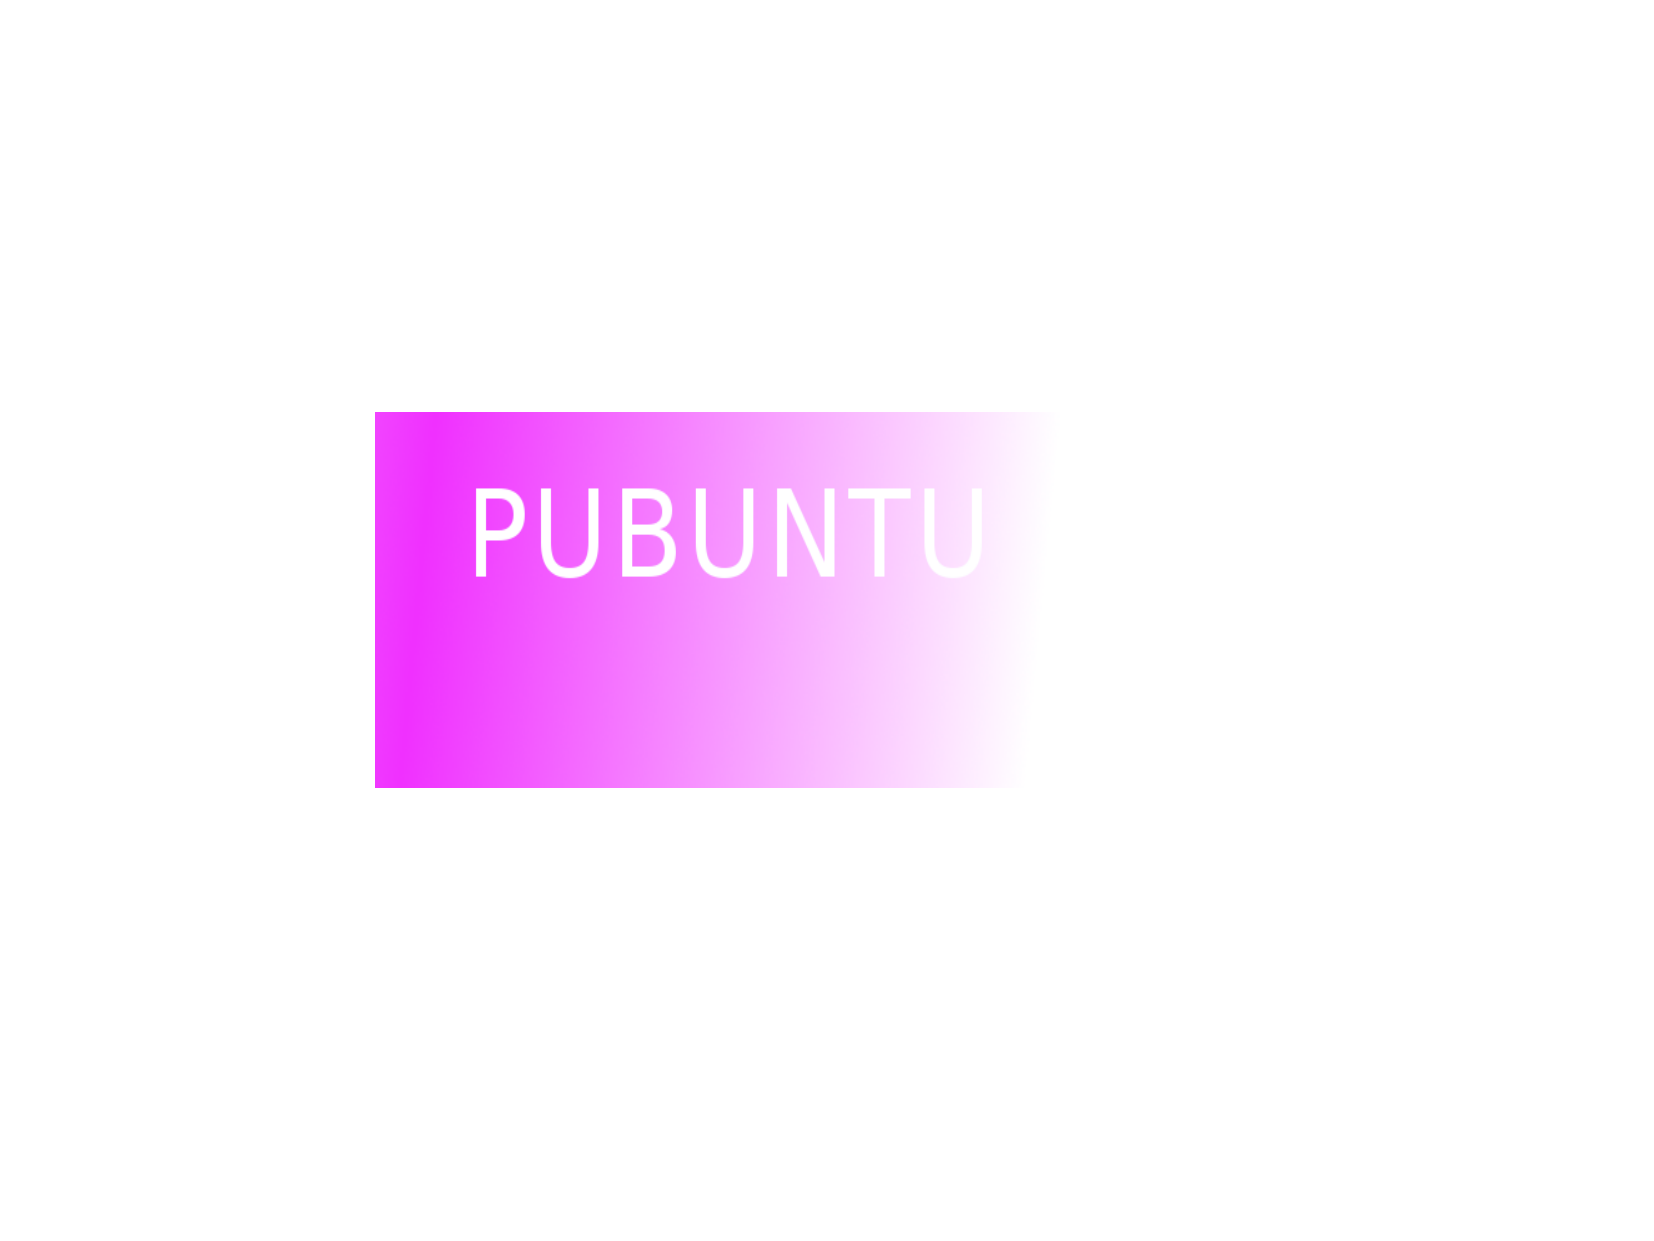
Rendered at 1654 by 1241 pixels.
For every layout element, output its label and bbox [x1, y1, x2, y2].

picture [375, 412, 1313, 788]
